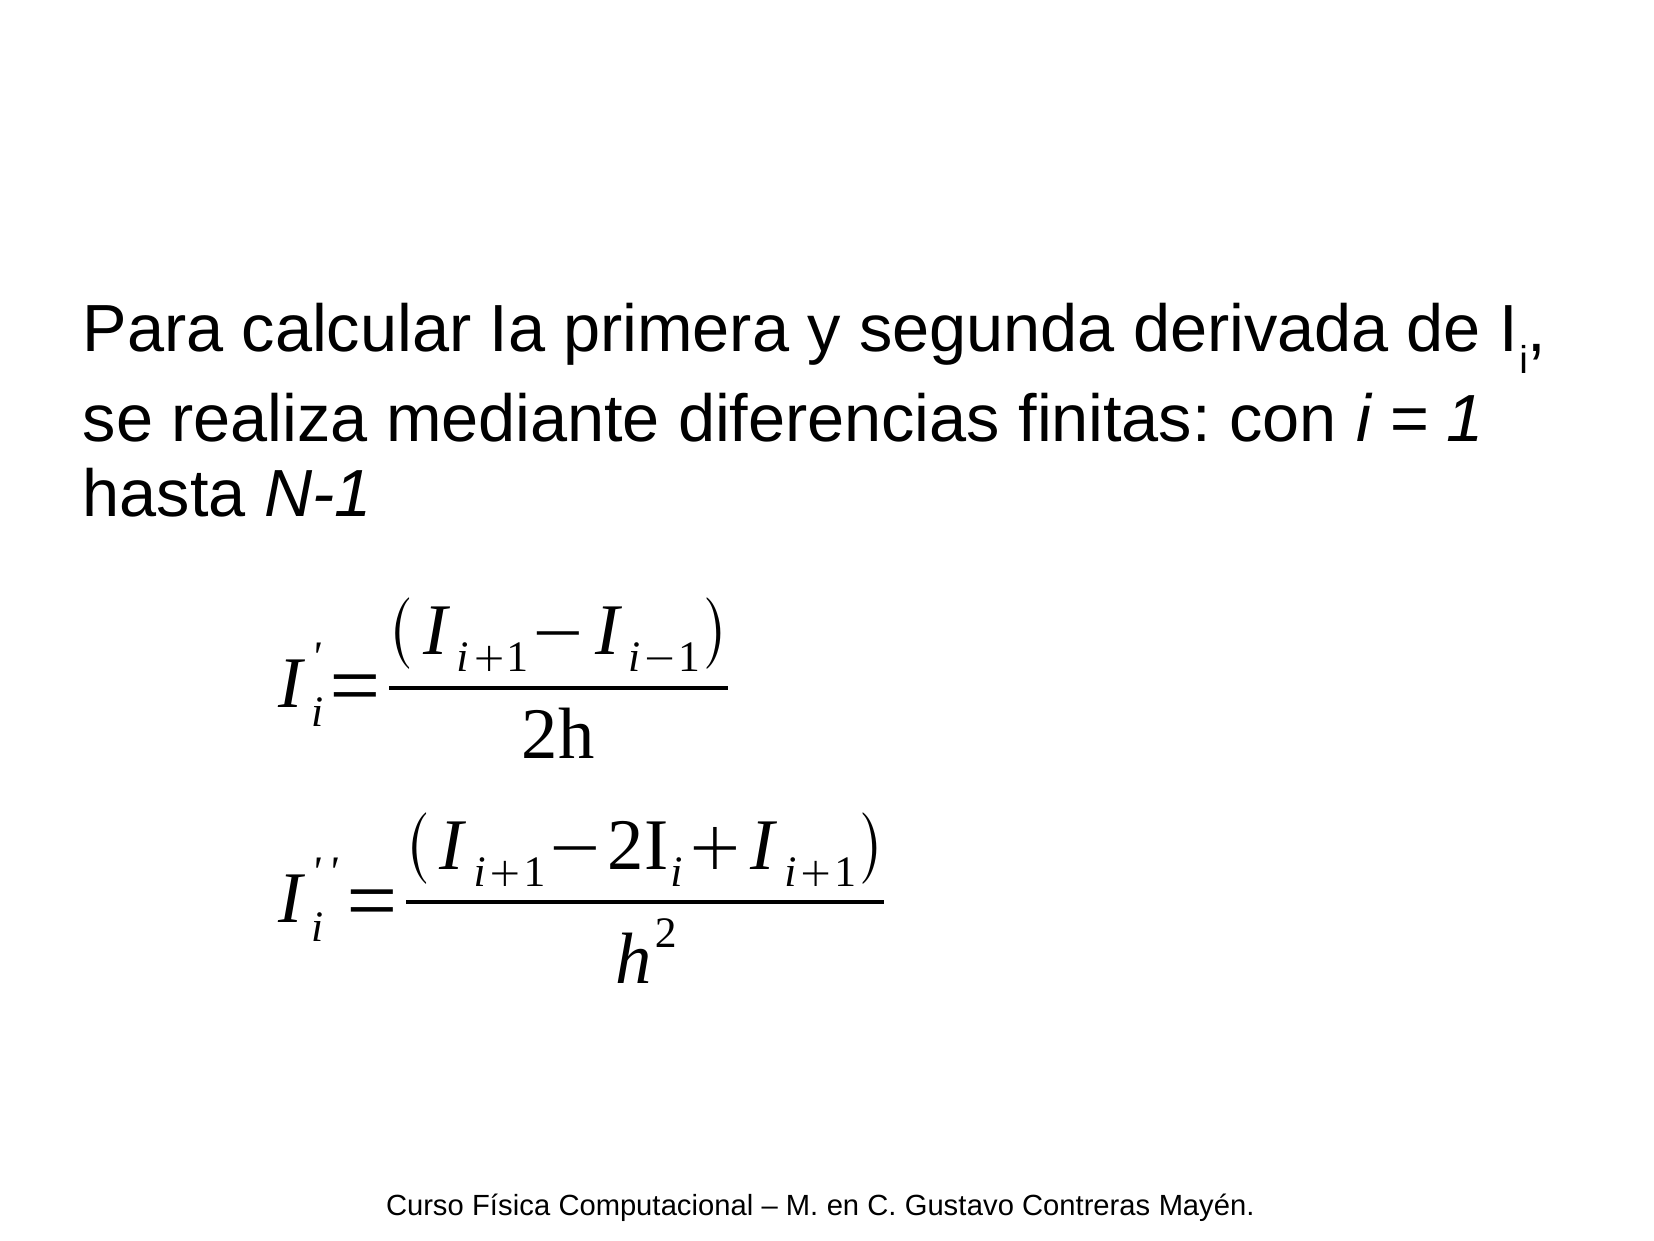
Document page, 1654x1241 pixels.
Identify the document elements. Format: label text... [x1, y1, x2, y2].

chart [265, 590, 894, 999]
subtitle Para calcular Ia primera y segunda derivada de Ii, se realiza mediante diferencias finitas: con i = 1 hasta N-1 [82, 290, 1571, 532]
